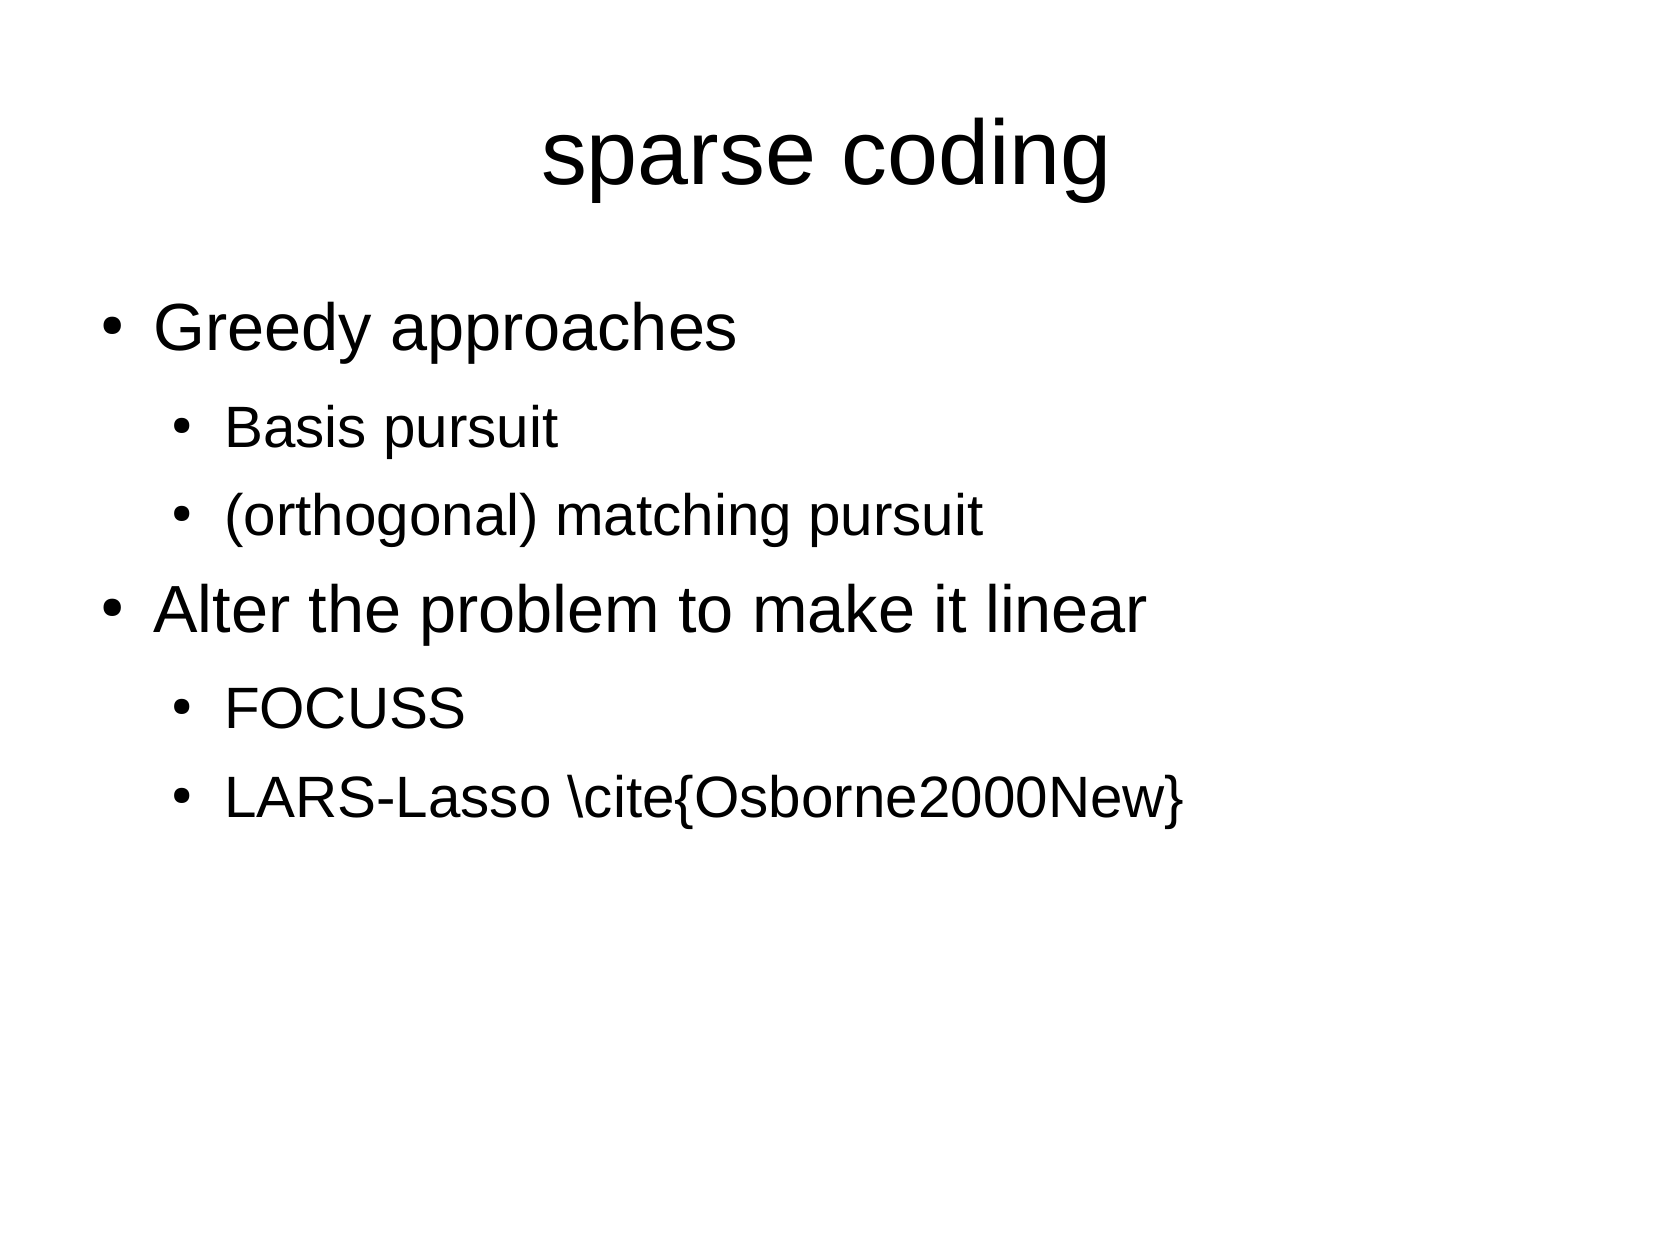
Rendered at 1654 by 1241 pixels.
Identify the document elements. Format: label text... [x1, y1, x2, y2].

list Greedy approaches Basis pursuit (orthogonal) matching pursuit Alter the problem to make it linear FOCUSS LARS-Lasso \cite{Osborne2000New} [82, 290, 1571, 1094]
title sparse coding [82, 56, 1571, 250]
